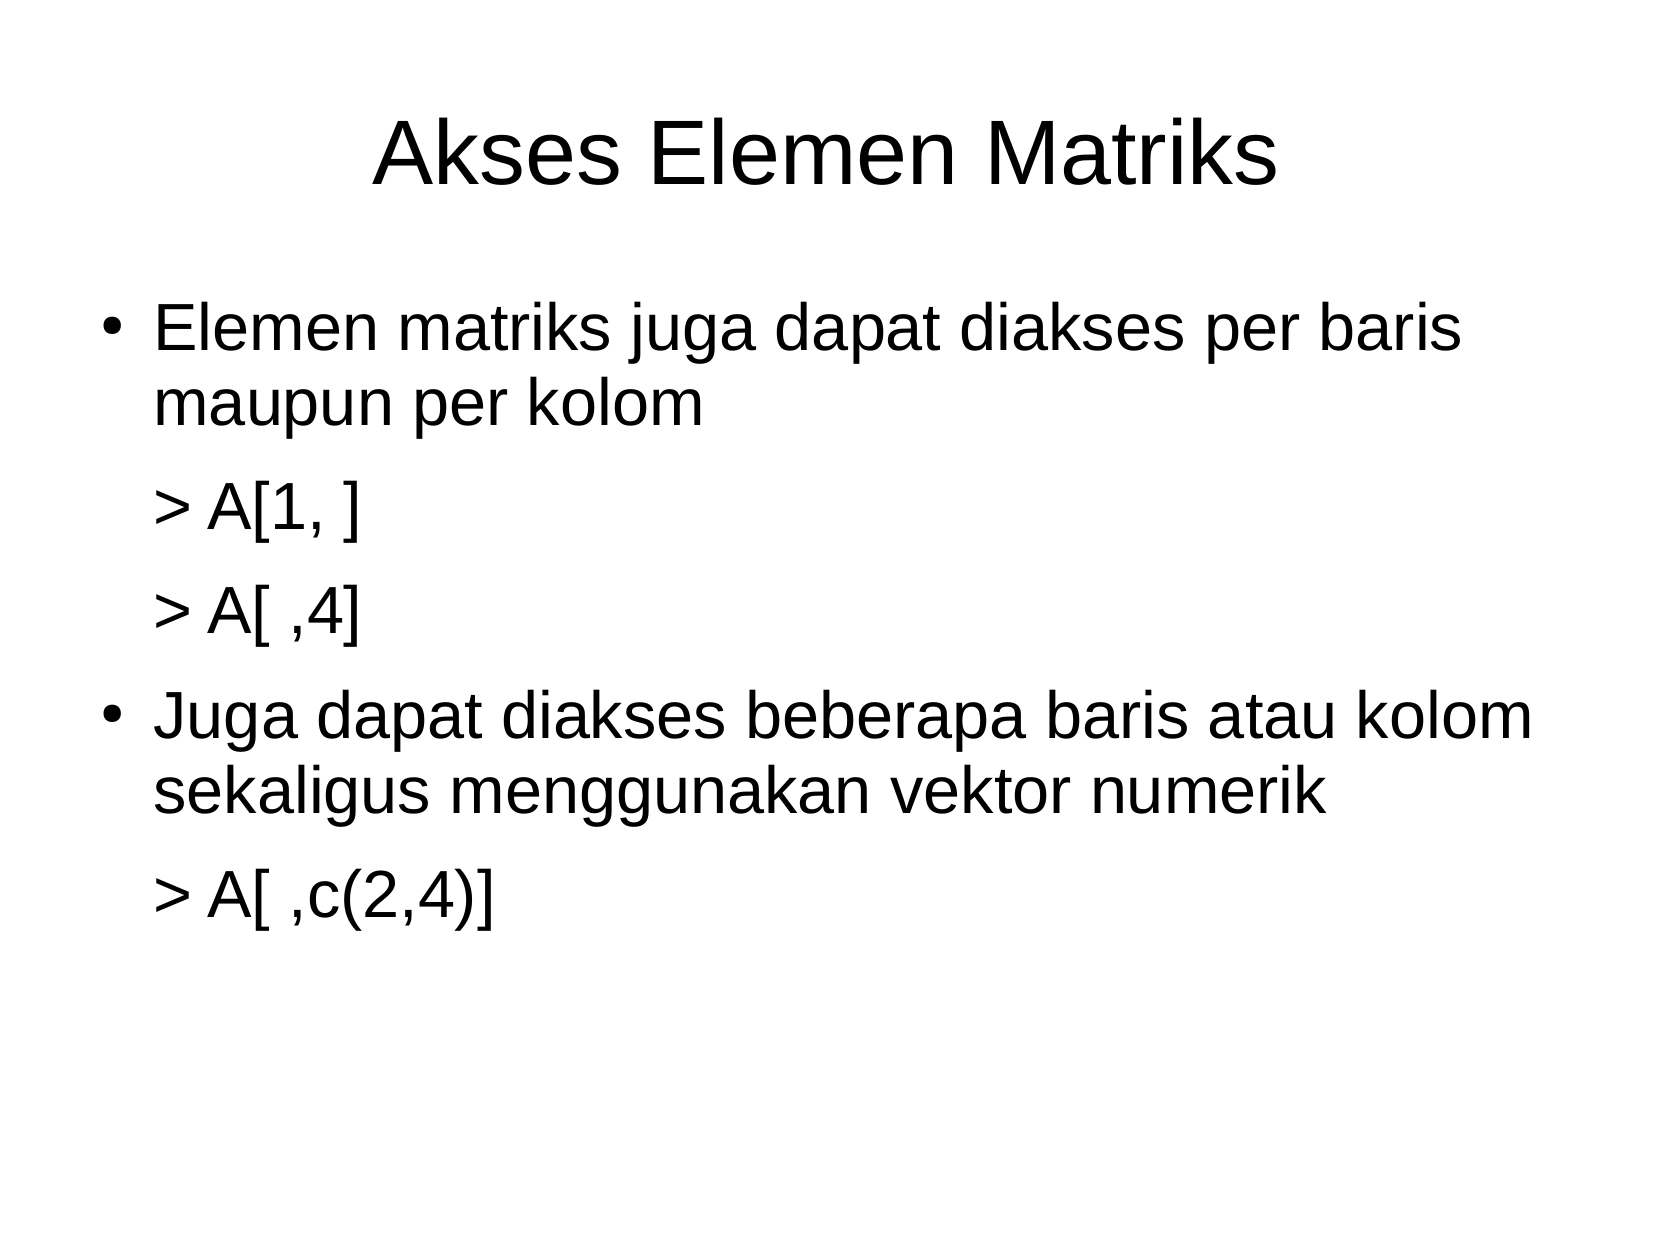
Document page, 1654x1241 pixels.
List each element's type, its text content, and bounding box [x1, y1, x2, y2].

title Akses Elemen Matriks [82, 49, 1571, 257]
list Elemen matriks juga dapat diakses per baris maupun per kolom > A[1, ] > A[ ,4] Juga dapat diakses beberapa baris atau kolom sekaligus menggunakan vektor numerik > A[ ,c(2,4)] [82, 290, 1571, 1010]
